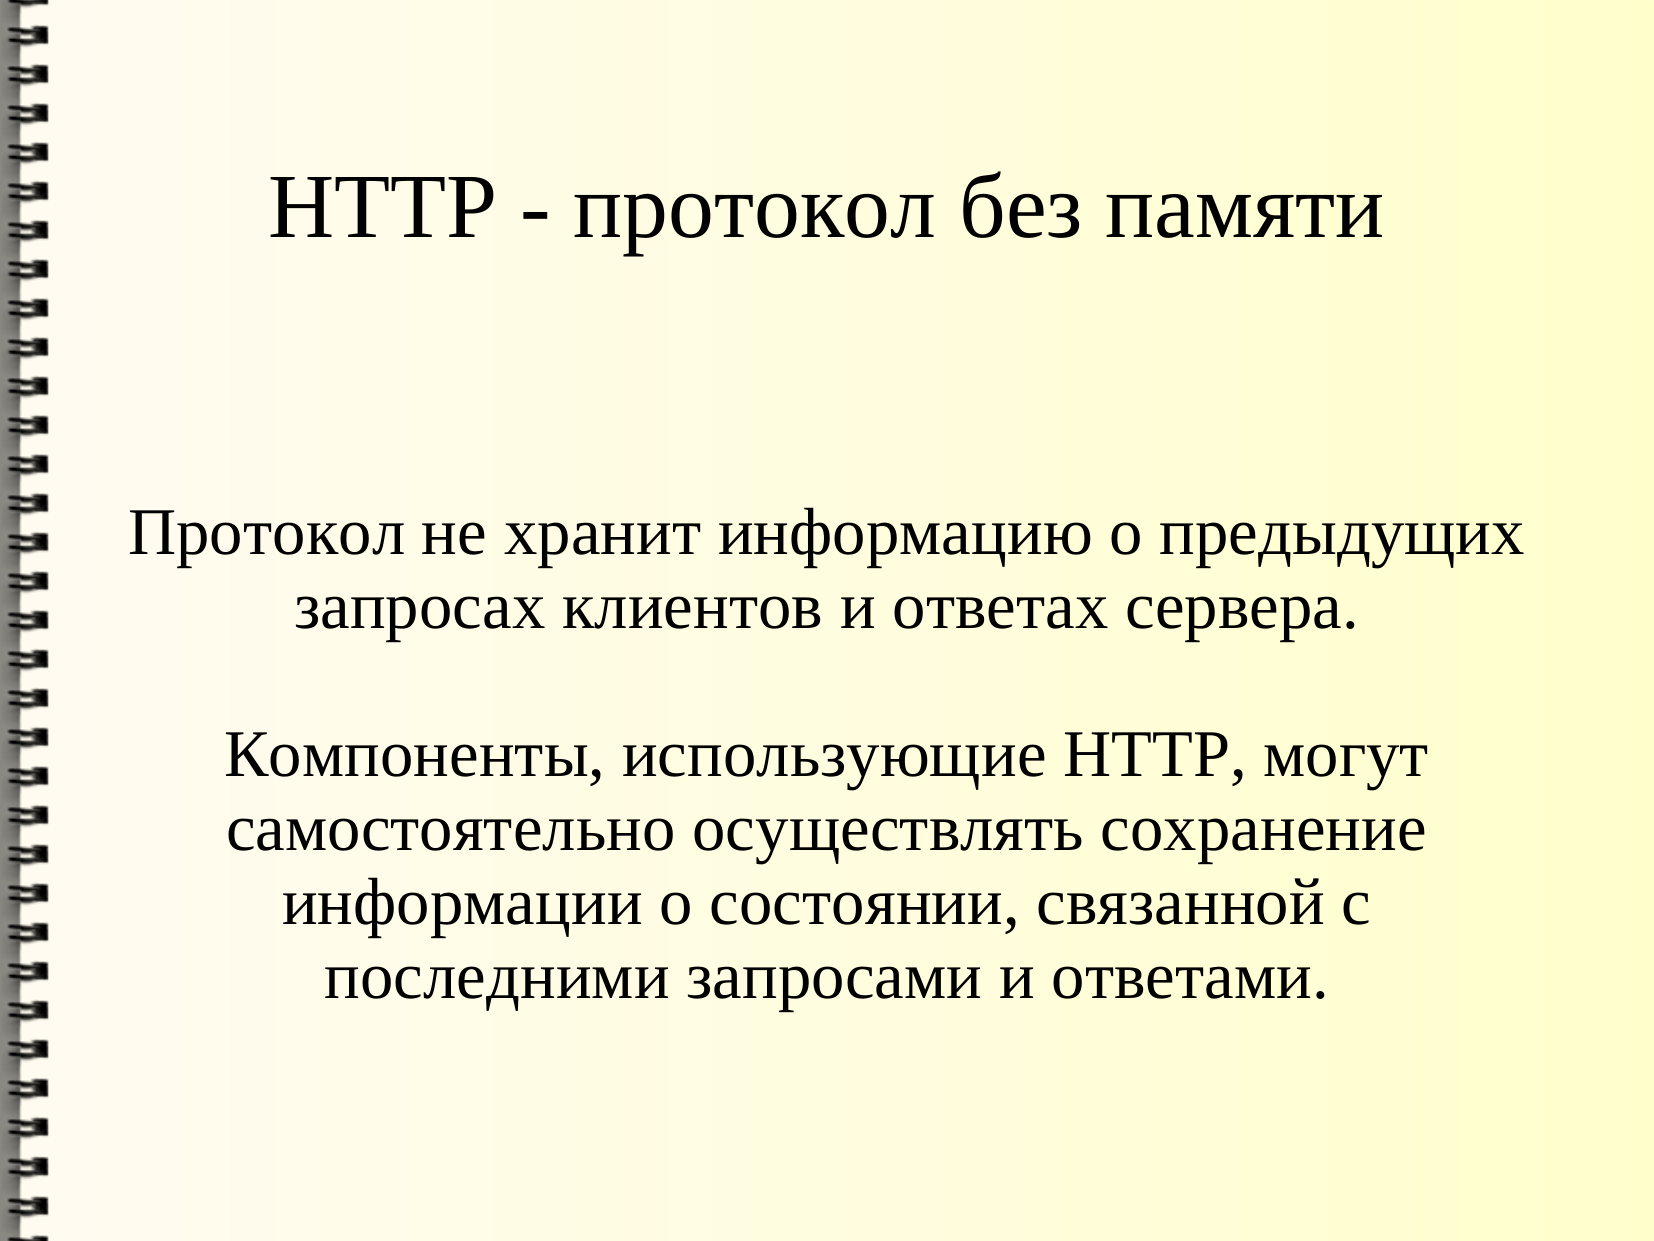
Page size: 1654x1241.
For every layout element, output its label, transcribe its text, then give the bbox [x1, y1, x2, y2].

picture [0, 0, 1654, 1241]
subtitle Протокол не хранит информацию о предыдущих запросах клиентов и ответах сервера. Компоненты, использующие HTTP, могут самостоятельно осуществлять сохранение информации о состоянии, связанной с последними запросами и ответами. [121, 344, 1534, 1164]
title HTTP - протокол без памяти [121, 102, 1534, 311]
